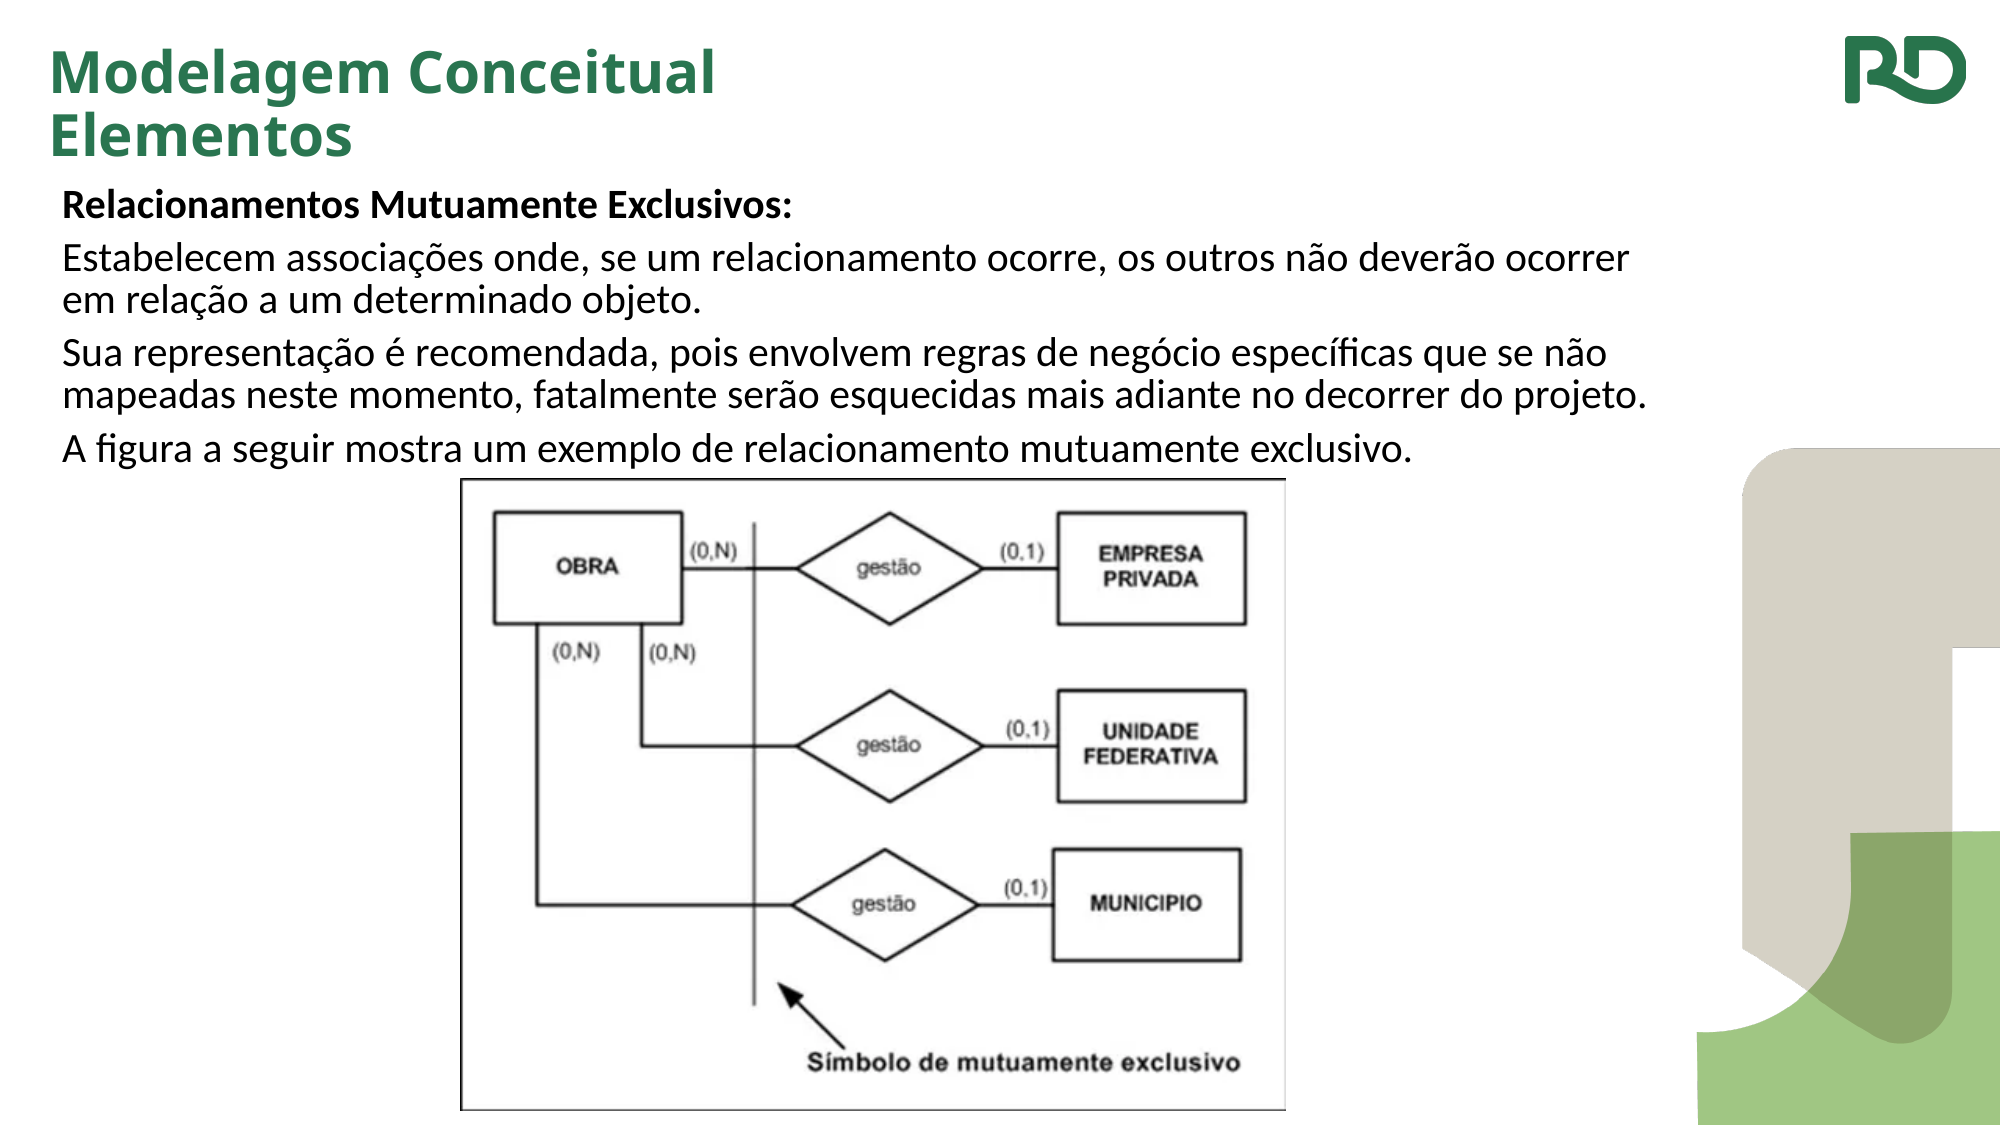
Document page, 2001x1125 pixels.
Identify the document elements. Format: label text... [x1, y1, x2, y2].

text_box Modelagem Conceitual Elementos [33, 35, 1477, 180]
picture [460, 478, 1286, 1111]
text_box Relacionamentos Mutuamente Exclusivos: Estabelecem associações onde, se um relacionamento ocorre, os outros não deverão ocorrer em relação a um determinado objeto. Sua representação é recomendada, pois envolvem regras de negócio específicas que se não mapeadas neste momento, fatalmente serão esquecidas mais adiante no decorrer do projeto. A figura a seguir mostra um exemplo de relacionamento mutuamente exclusivo. [47, 179, 1666, 485]
picture [1683, 416, 2000, 1125]
